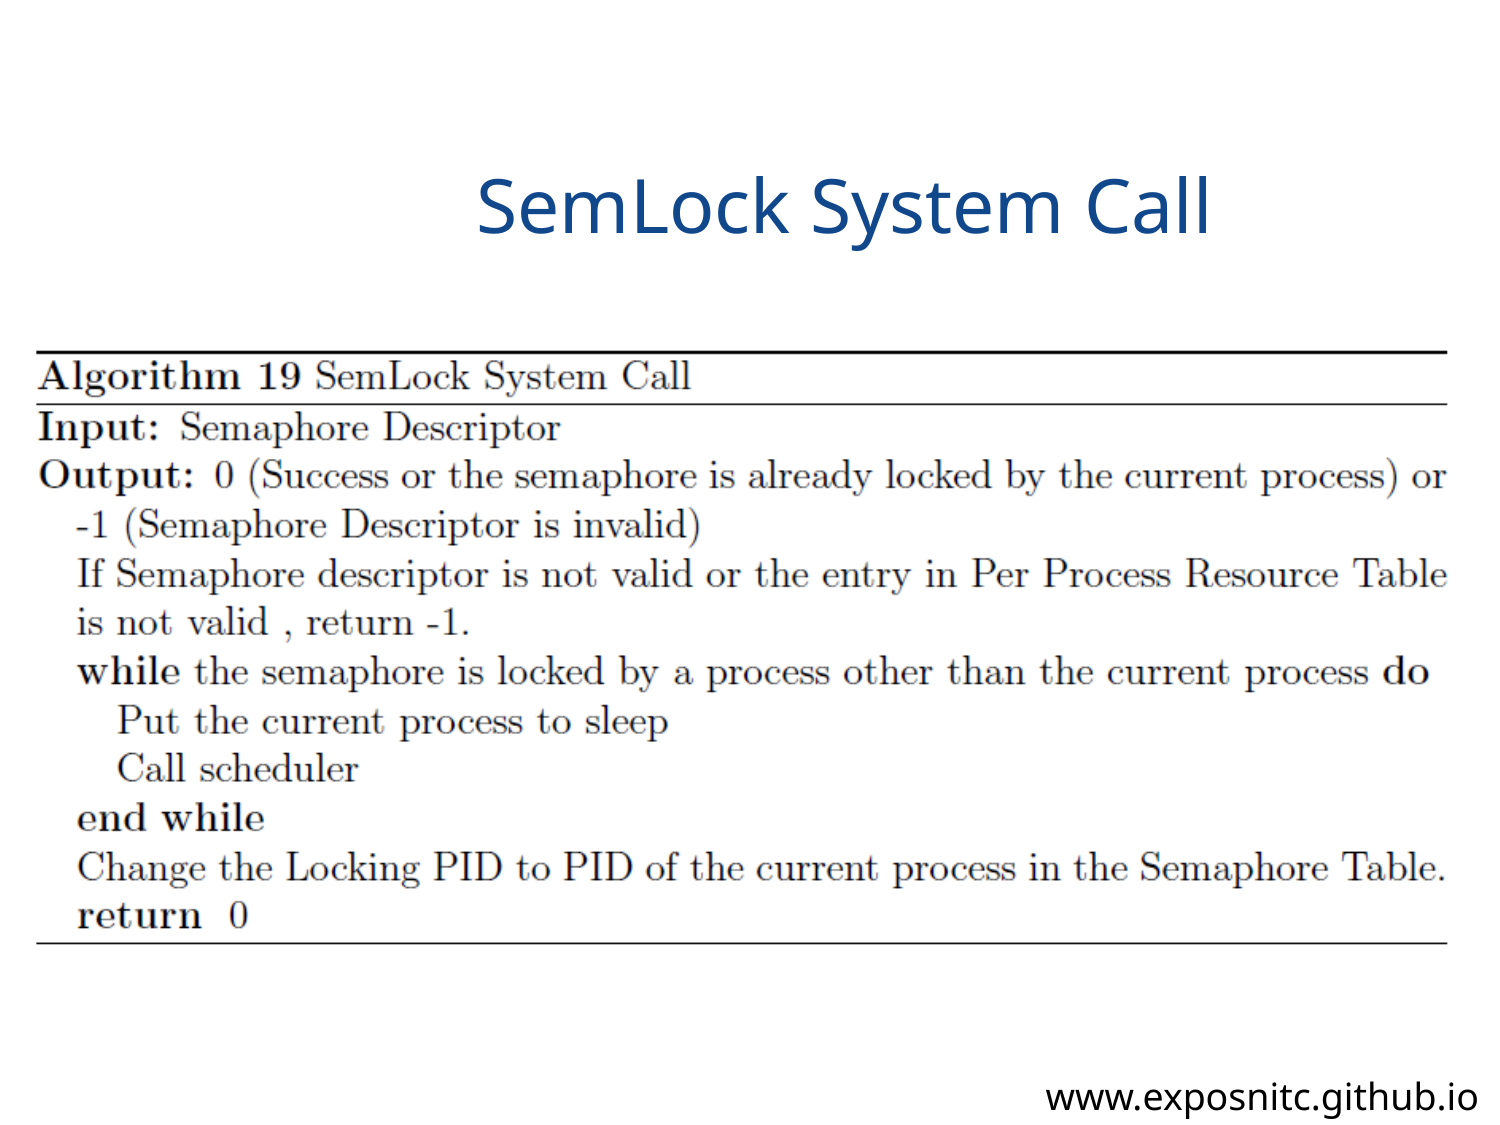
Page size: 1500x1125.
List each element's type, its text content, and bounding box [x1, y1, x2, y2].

picture [0, 324, 1500, 970]
title SemLock System Call [237, 137, 1453, 263]
text_box www.exposnitc.github.io [1025, 1065, 1500, 1125]
